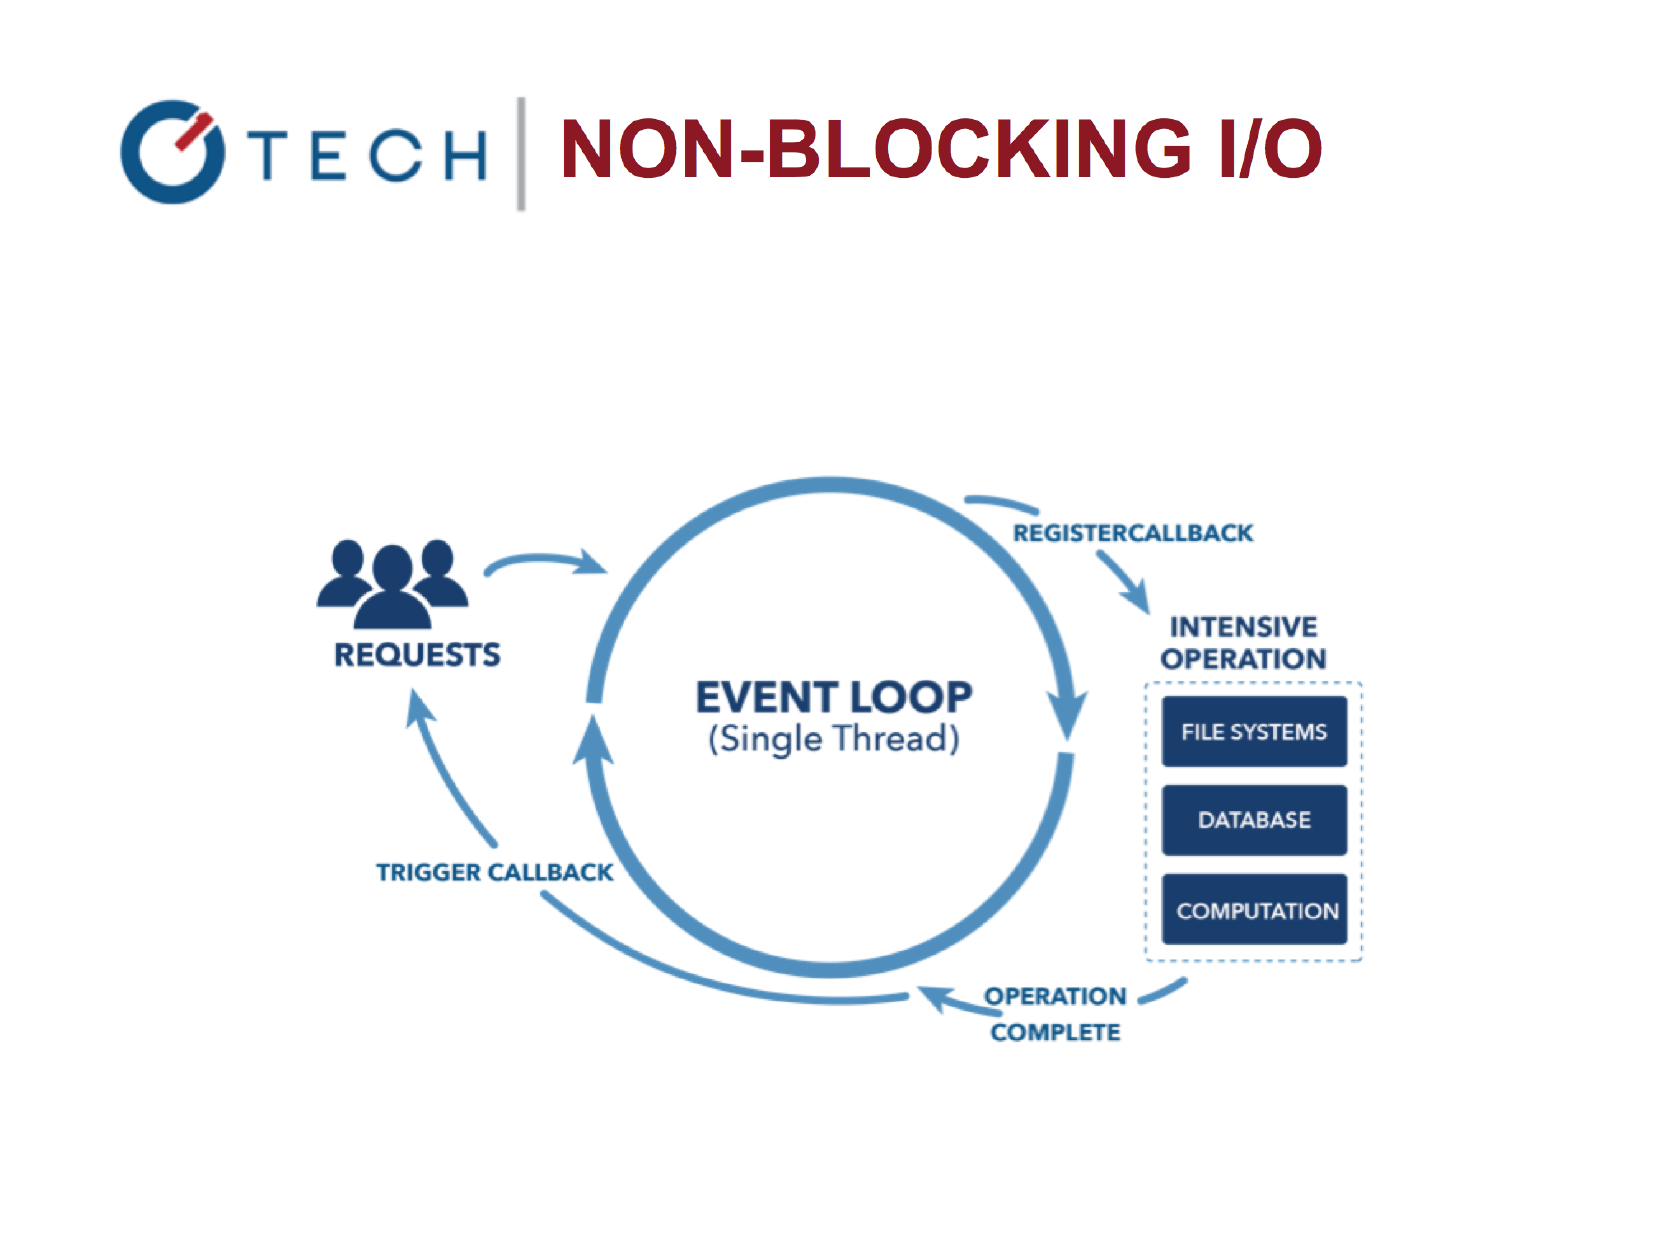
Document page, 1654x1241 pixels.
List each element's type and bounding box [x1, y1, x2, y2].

picture [49, 37, 1548, 1193]
